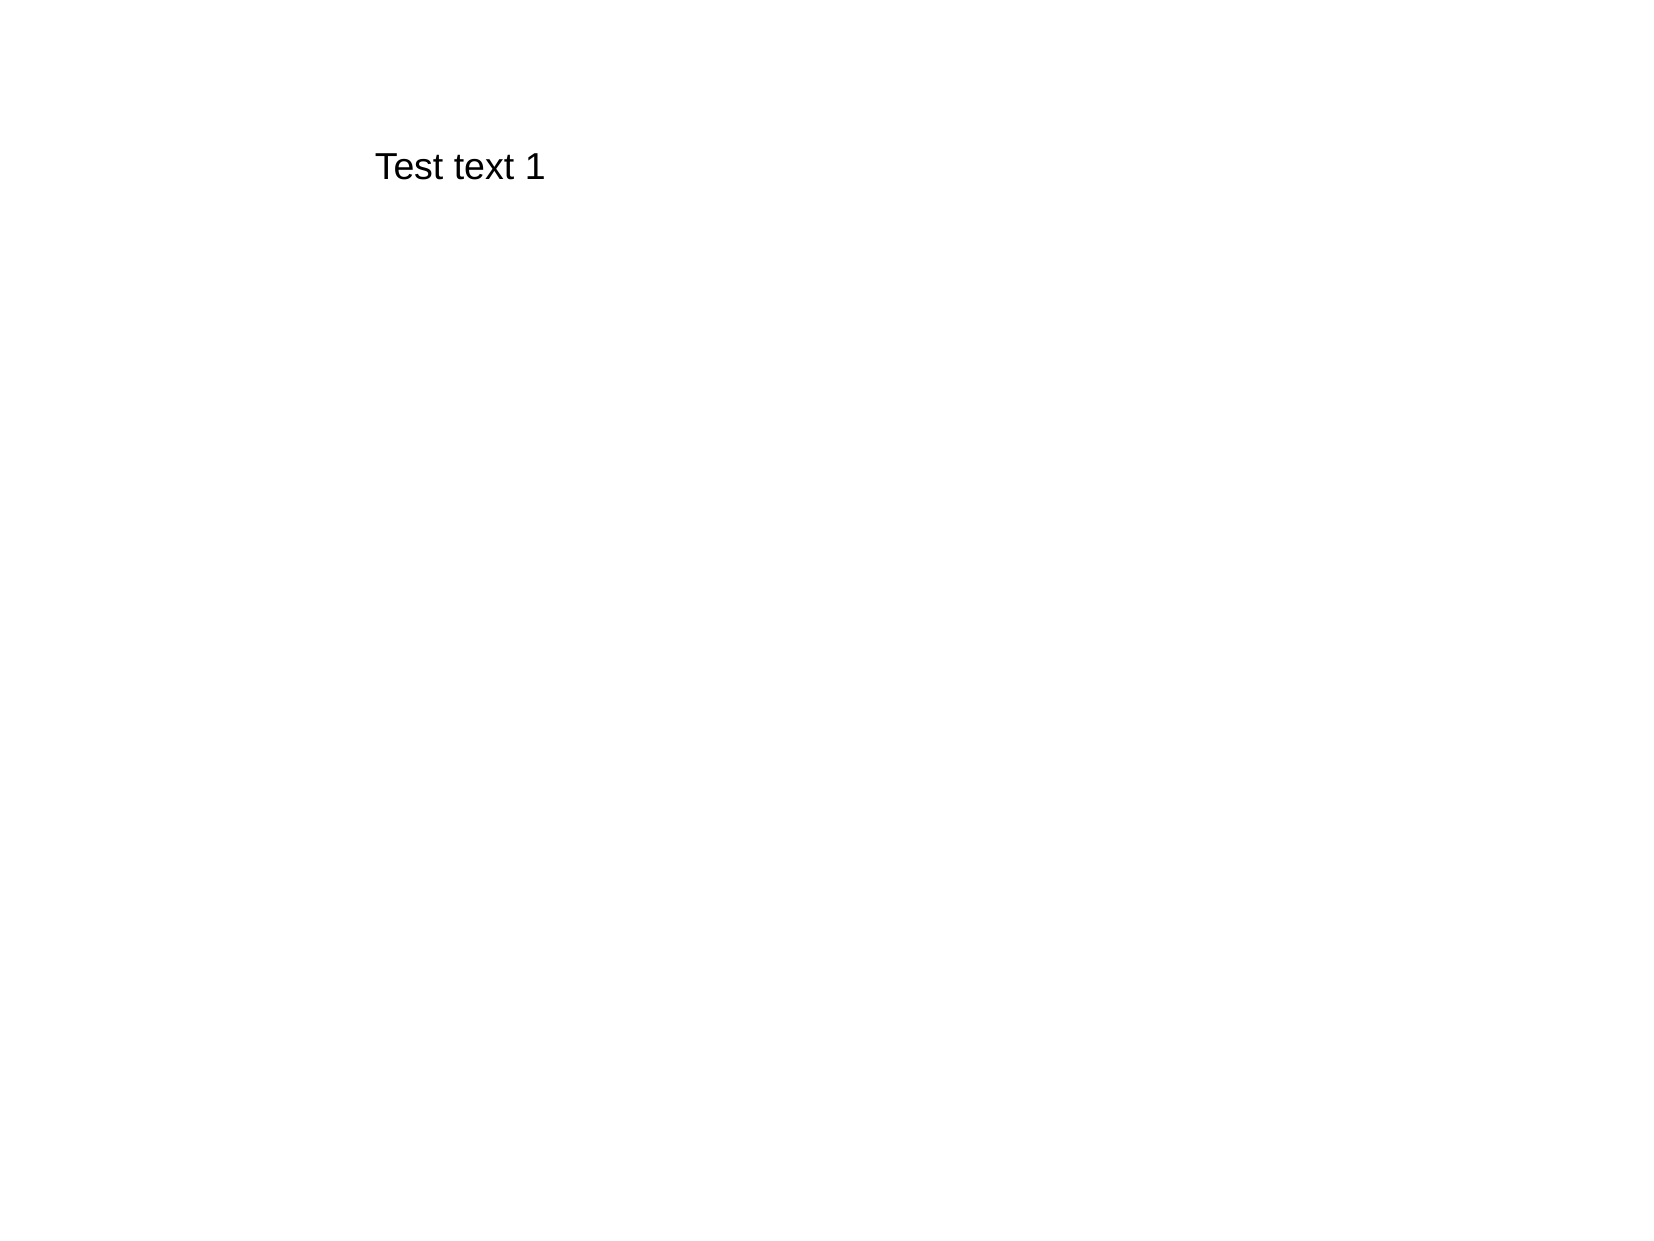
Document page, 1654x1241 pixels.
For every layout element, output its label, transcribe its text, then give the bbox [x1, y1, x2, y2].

text_box Test text 1 [360, 138, 1276, 196]
